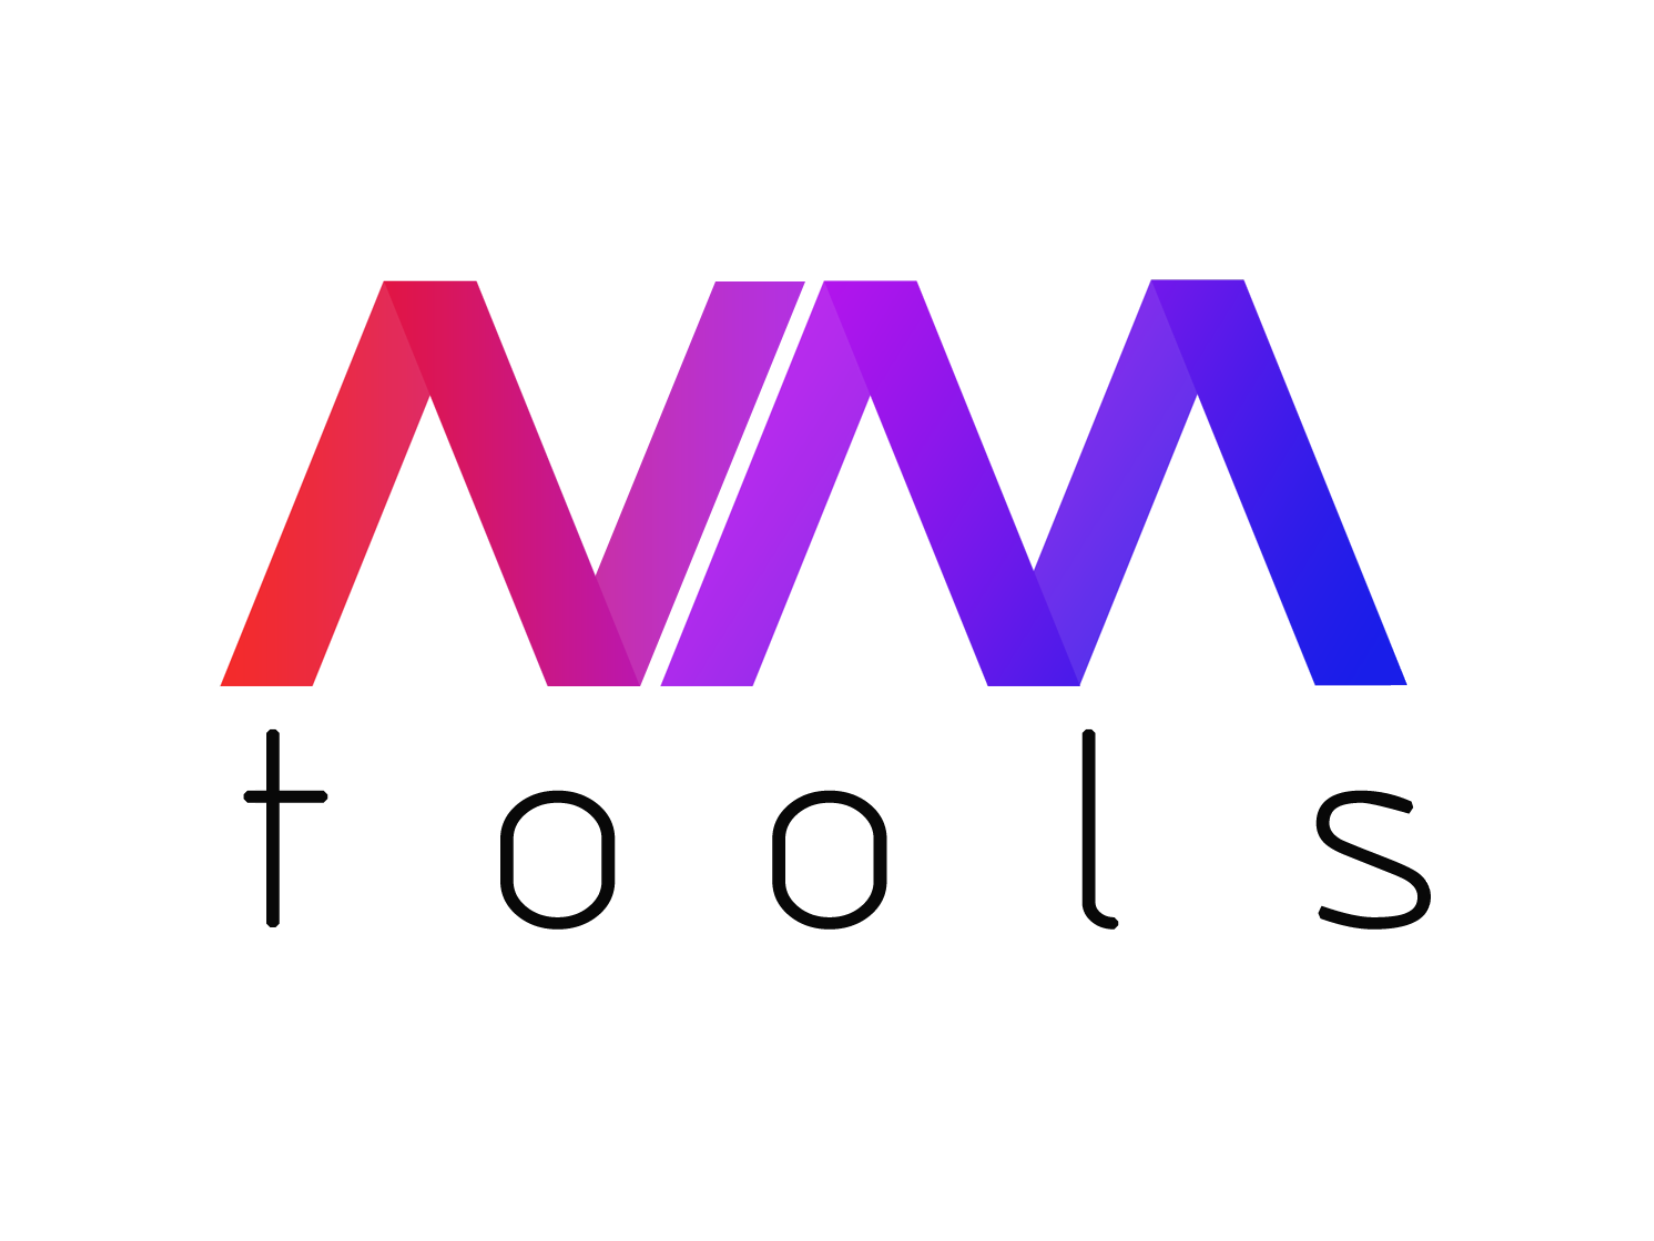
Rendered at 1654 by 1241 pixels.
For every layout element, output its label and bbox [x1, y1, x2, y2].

picture [201, 256, 1453, 984]
